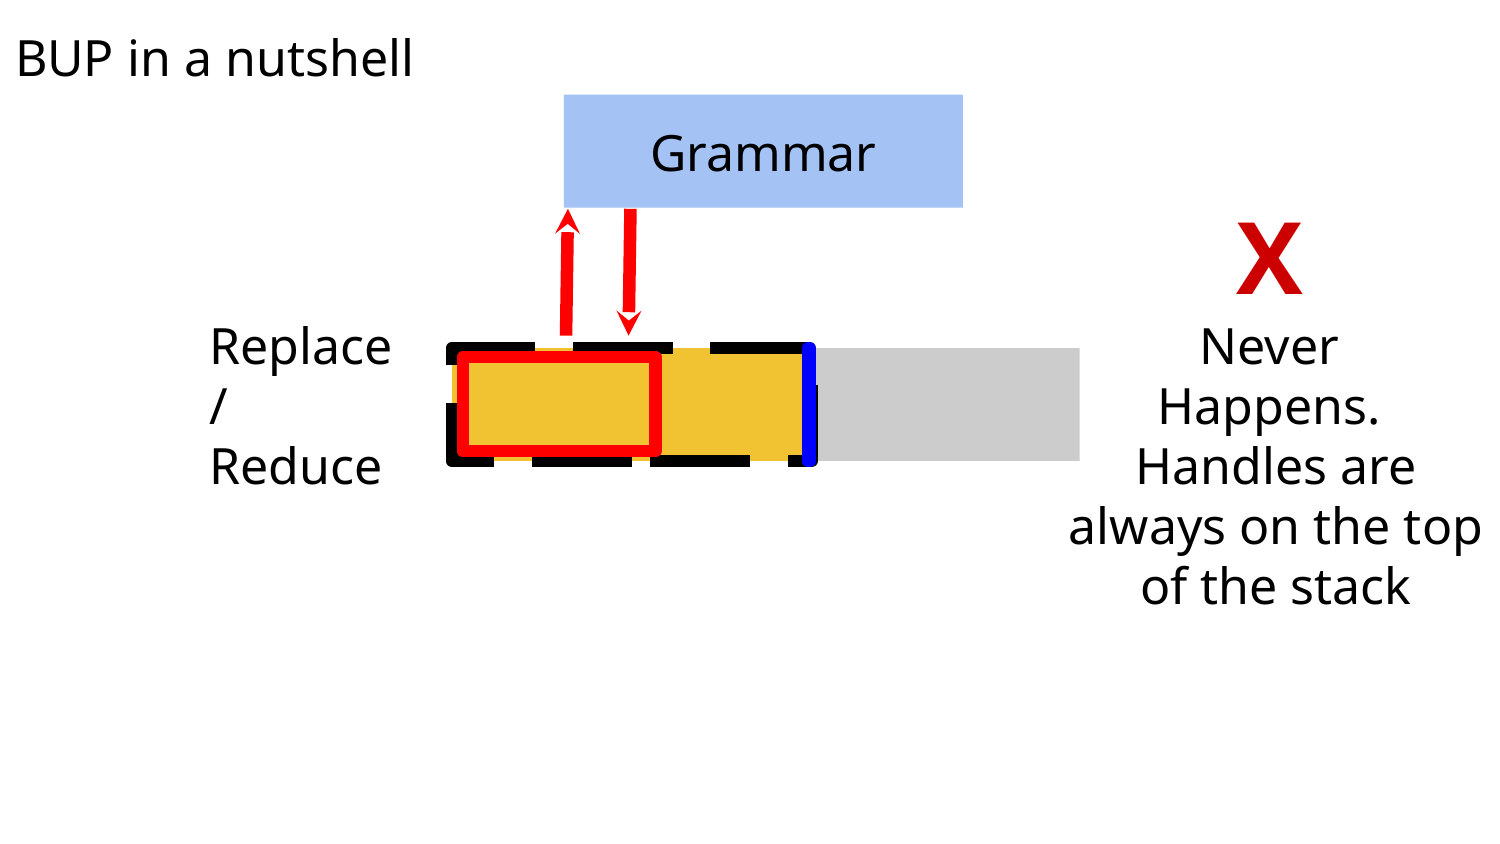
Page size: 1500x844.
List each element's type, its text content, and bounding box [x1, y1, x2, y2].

text_box Grammar [563, 94, 963, 208]
text_box [816, 348, 1052, 461]
text_box [452, 348, 802, 461]
text_box Replace/ Reduce [194, 348, 417, 461]
text_box BUP in a nutshell [0, 0, 564, 113]
text_box X Never Happens. Handles are always on the top of the stack [1052, 336, 1500, 473]
